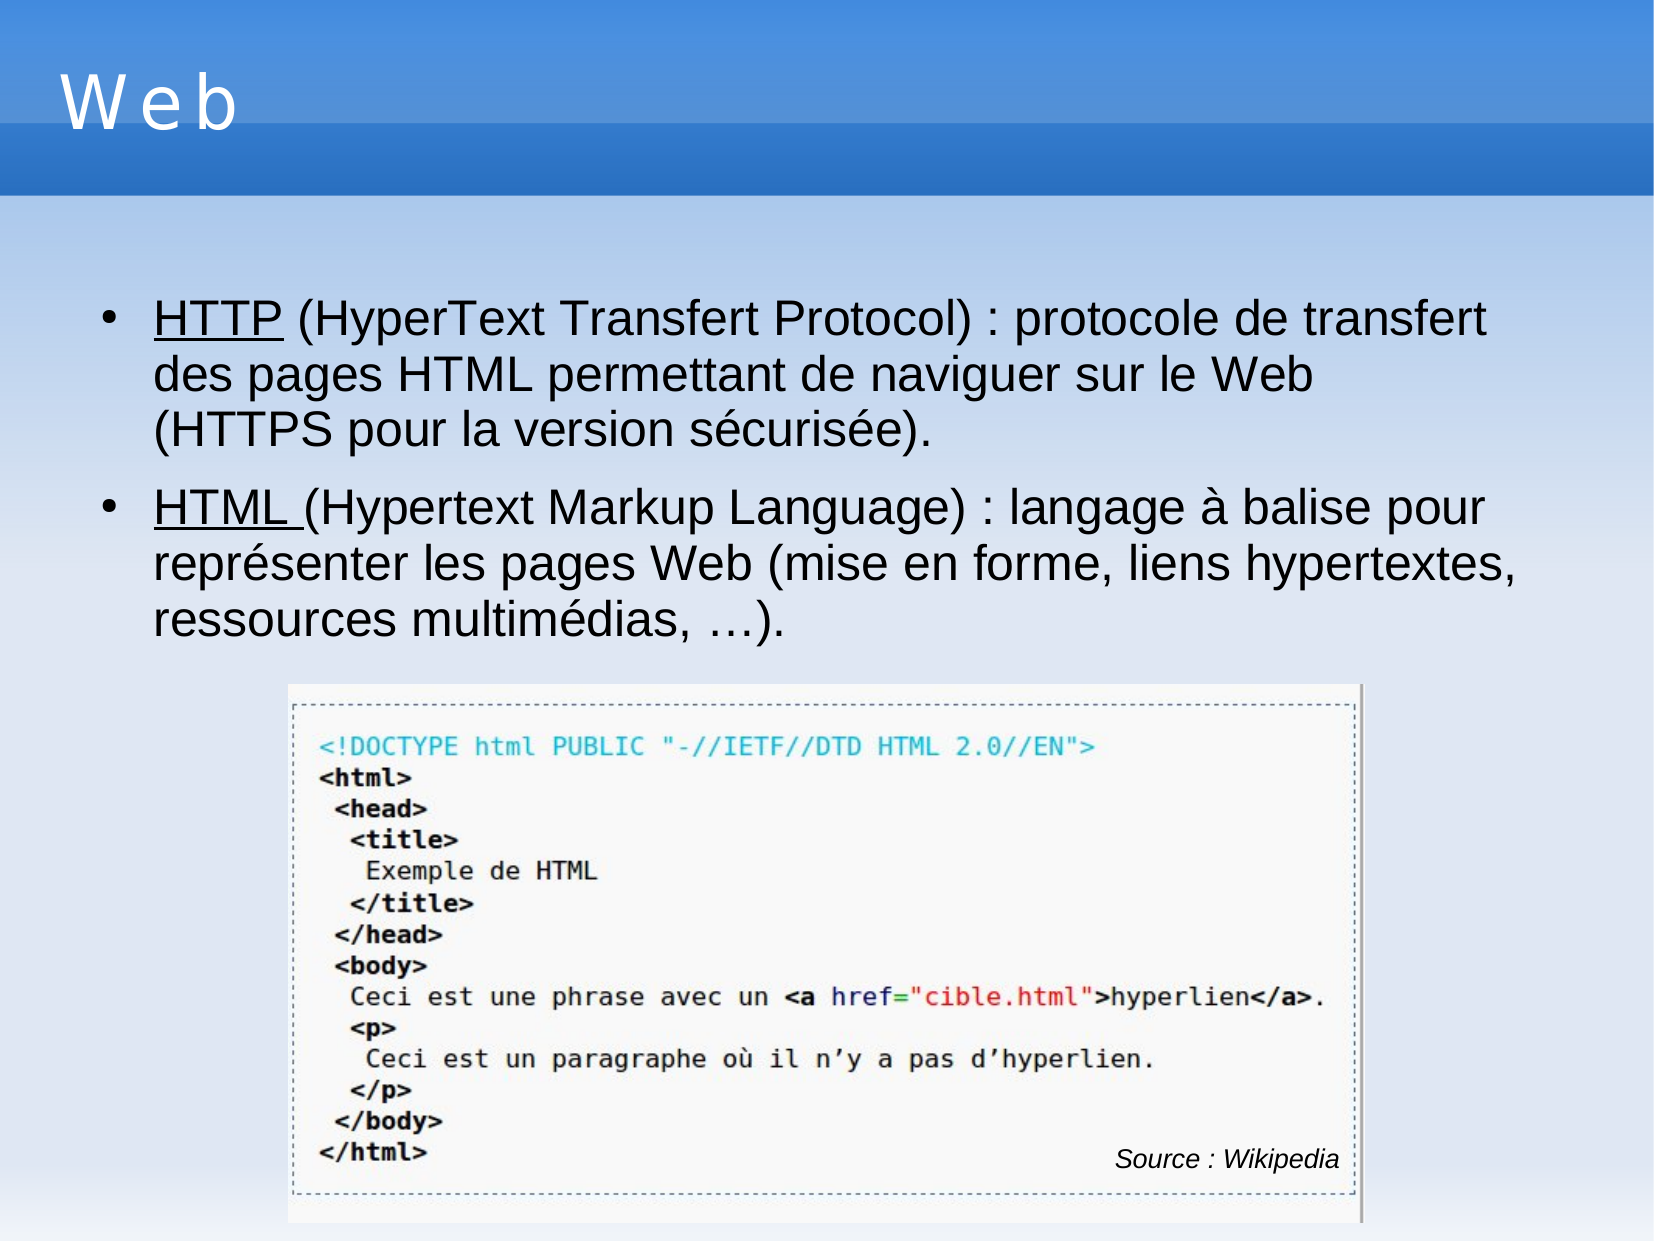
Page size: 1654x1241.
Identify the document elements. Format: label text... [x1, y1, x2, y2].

list HTTP (HyperText Transfert Protocol) : protocole de transfert des pages HTML permettant de naviguer sur le Web (HTTPS pour la version sécurisée). HTML (Hypertext Markup Language) : langage à balise pour représenter les pages Web (mise en forme, liens hypertextes, ressources multimédias, …). [82, 290, 1571, 1109]
text_box Source : Wikipedia [1073, 1136, 1355, 1190]
title Web [59, 29, 1270, 178]
picture [0, 0, 1654, 1241]
